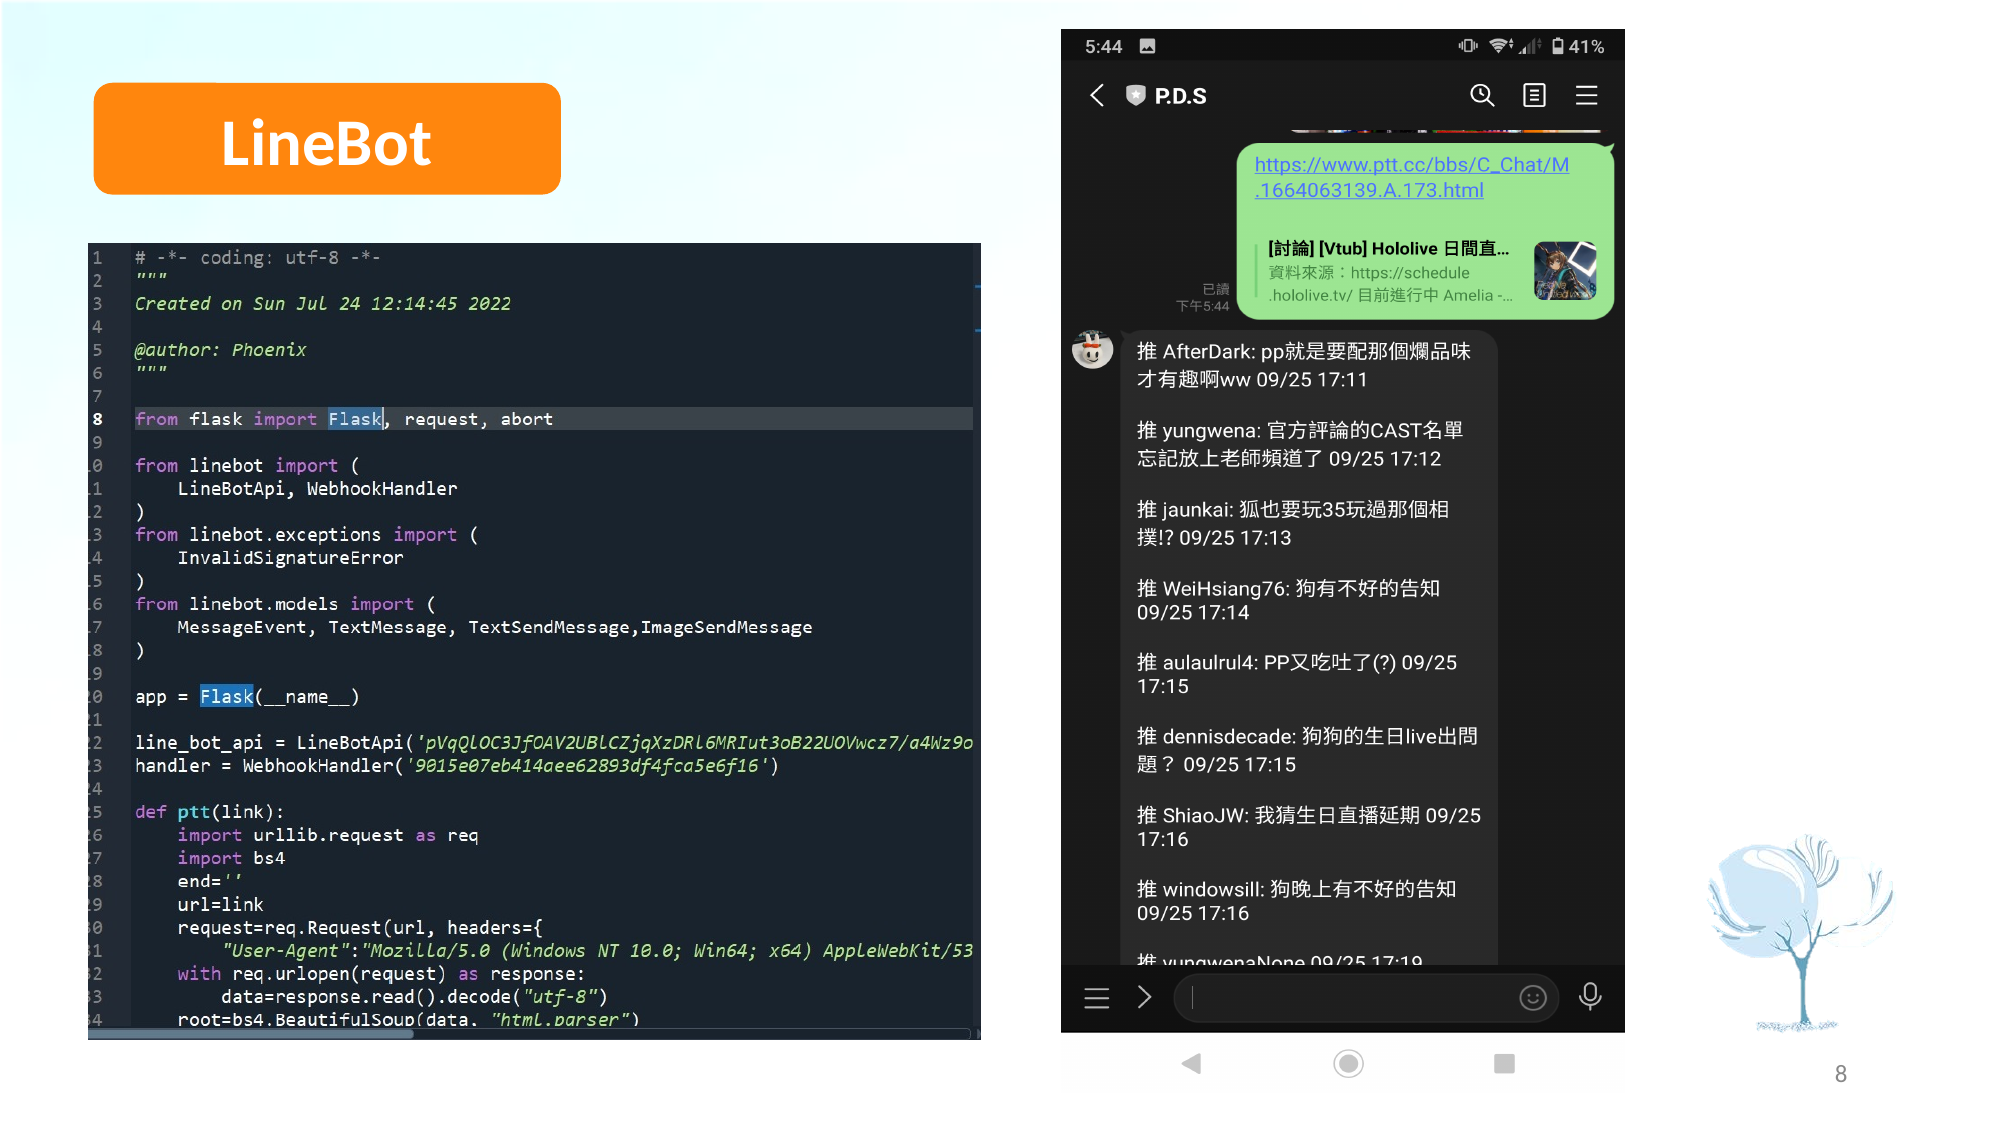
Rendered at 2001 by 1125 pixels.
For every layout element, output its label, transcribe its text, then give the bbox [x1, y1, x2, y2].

picture [0, 0, 1953, 1093]
text_box LineBot [93, 82, 561, 195]
slide_number <編號> [1412, 1042, 1863, 1103]
